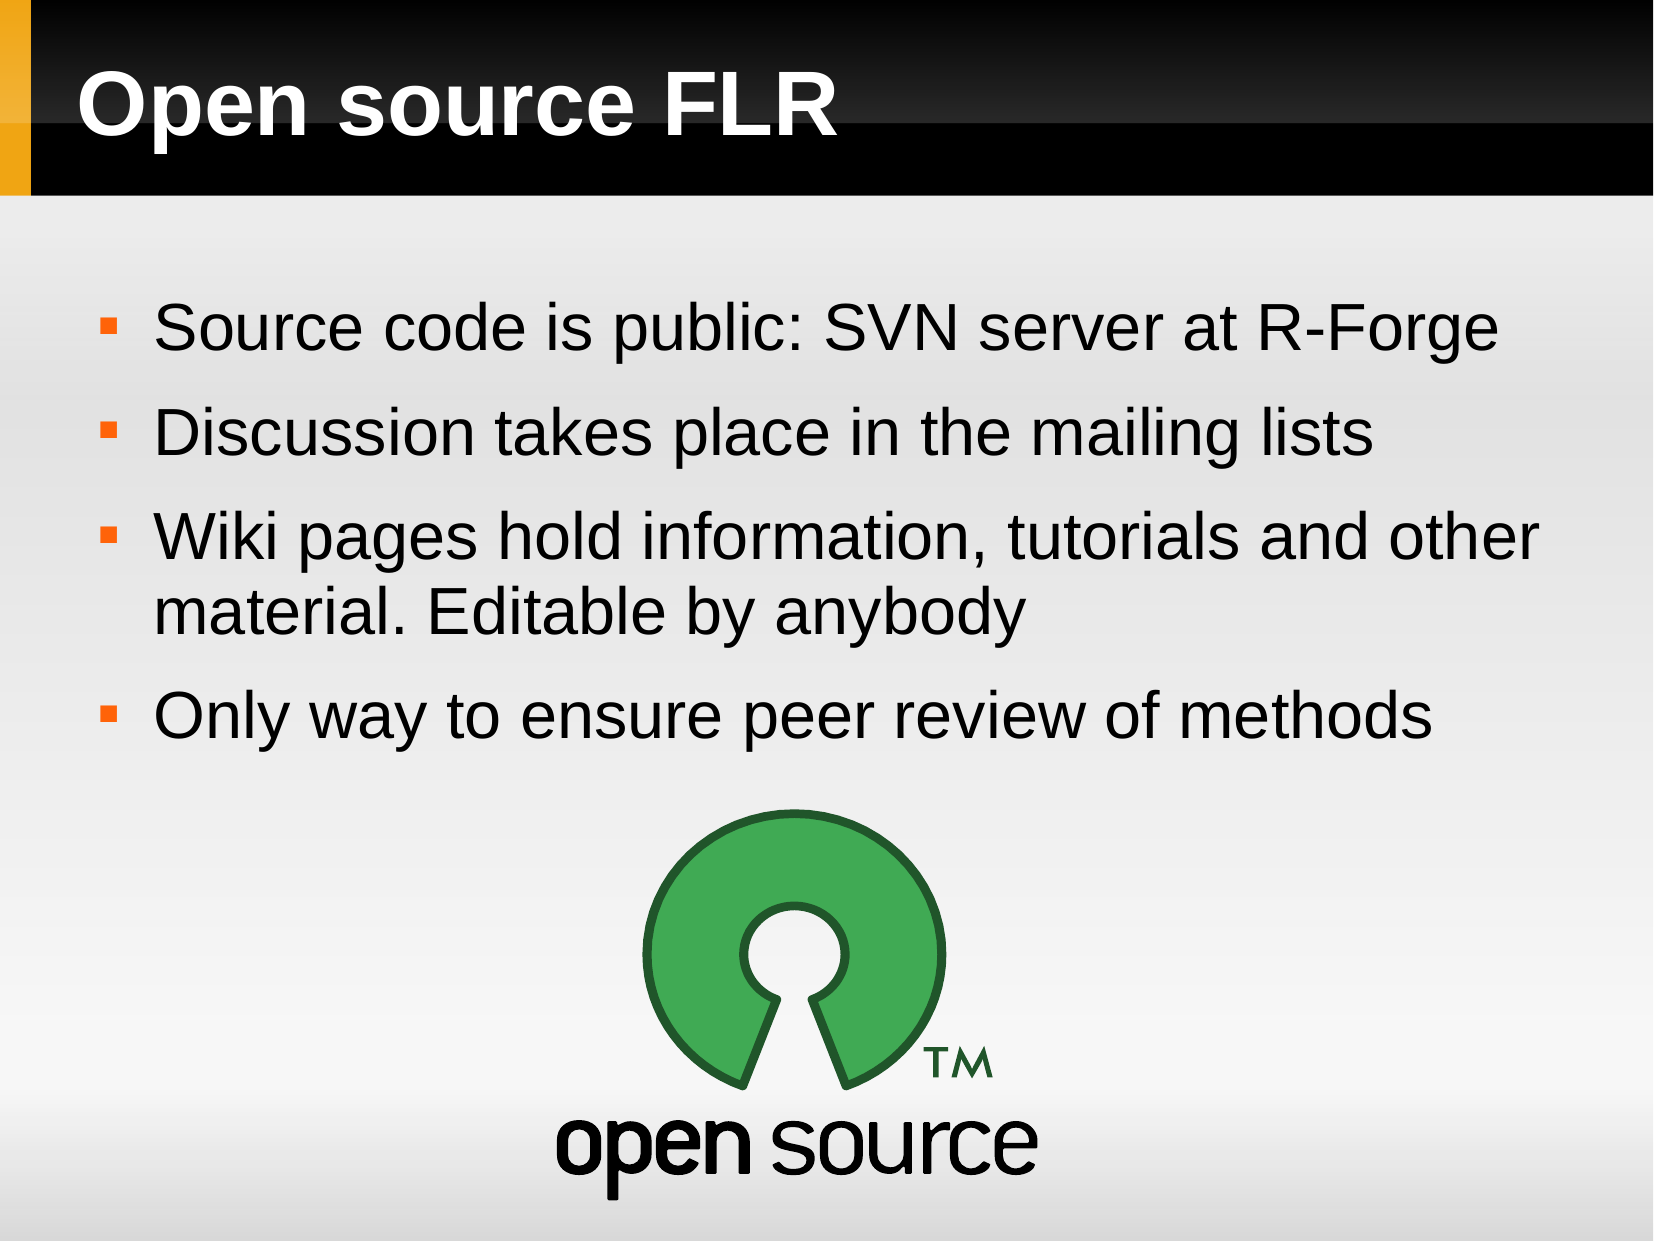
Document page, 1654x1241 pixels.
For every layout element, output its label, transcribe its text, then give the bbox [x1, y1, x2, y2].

title Open source FLR [76, 0, 1565, 208]
picture [0, 0, 1654, 1241]
list Source code is public: SVN server at R-Forge Discussion takes place in the mailing lists Wiki pages hold information, tutorials and other material. Editable by anybody Only way to ensure peer review of methods [82, 290, 1571, 1109]
